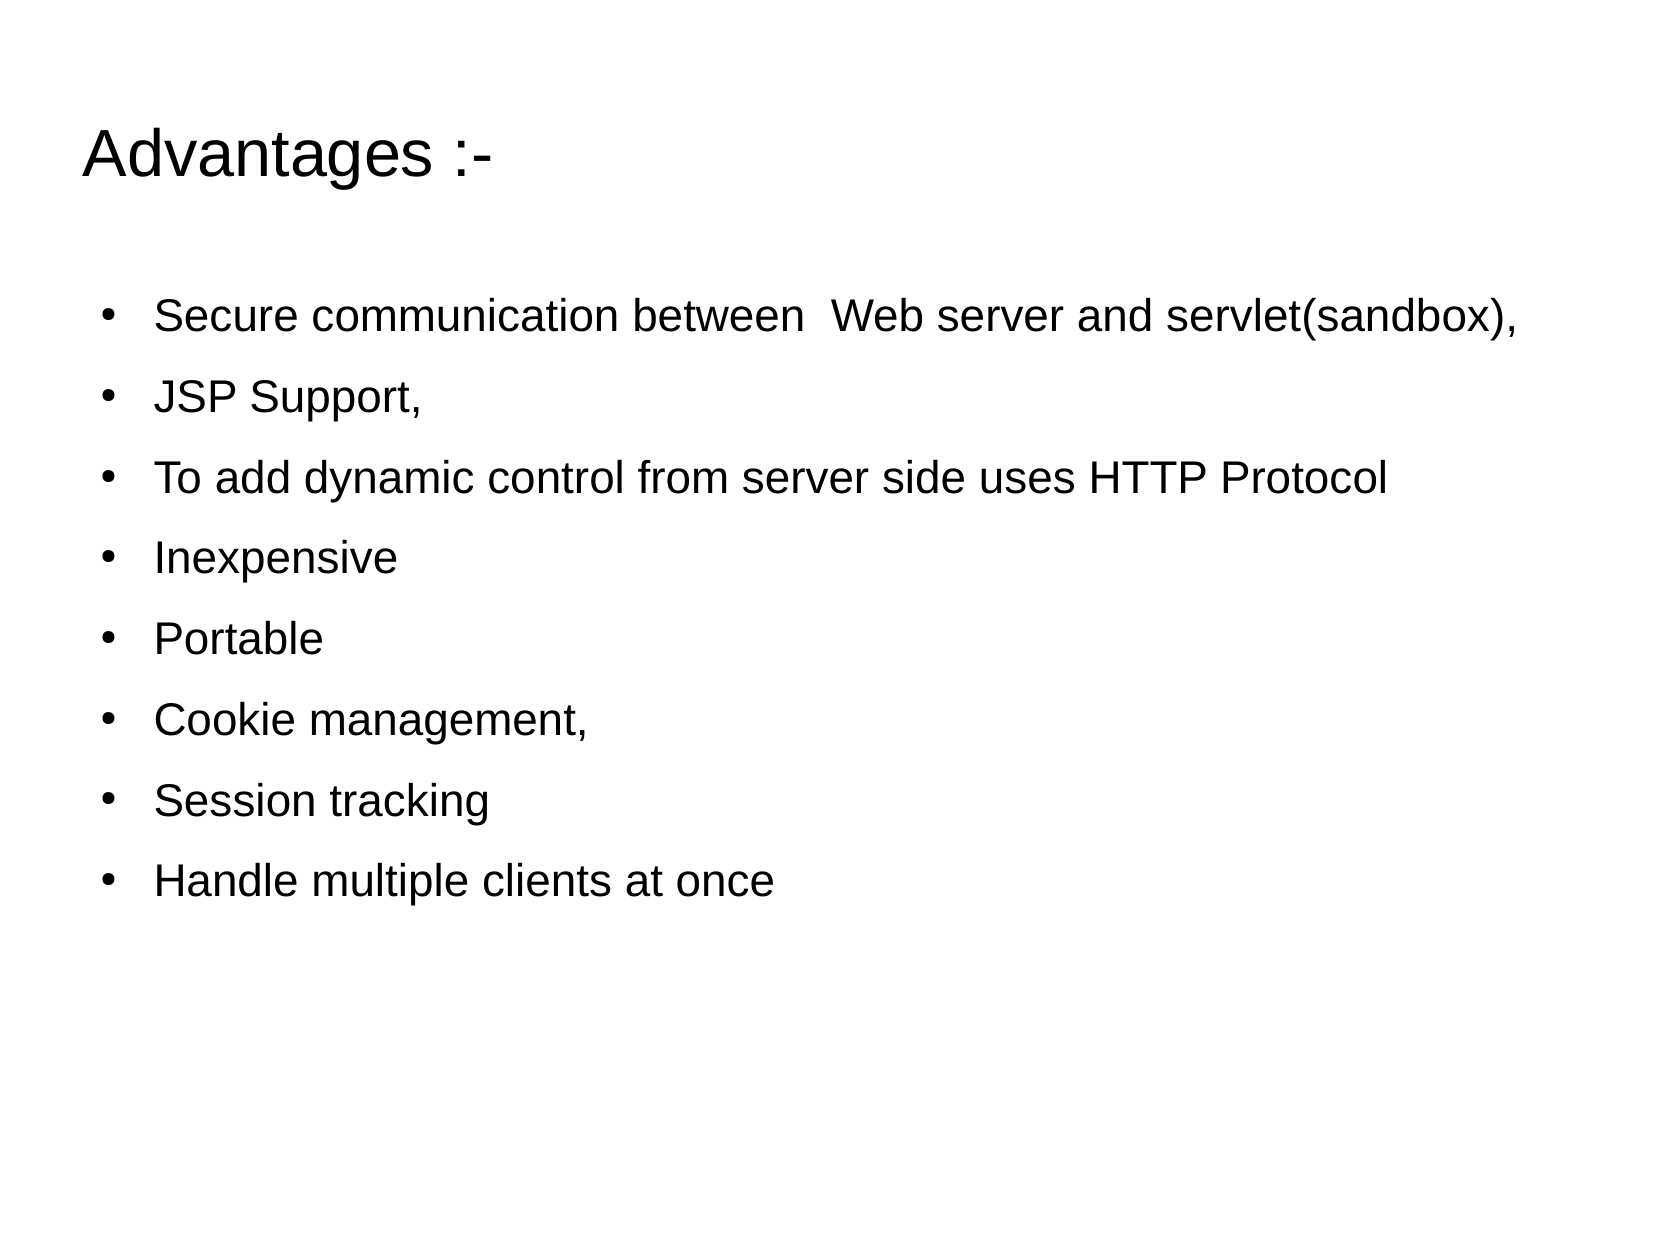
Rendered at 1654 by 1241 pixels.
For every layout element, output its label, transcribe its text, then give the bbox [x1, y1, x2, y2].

list Secure communication between Web server and servlet(sandbox), JSP Support, To add dynamic control from server side uses HTTP Protocol Inexpensive Portable Cookie management, Session tracking Handle multiple clients at once [82, 290, 1571, 1109]
title Advantages :- [82, 49, 1571, 257]
